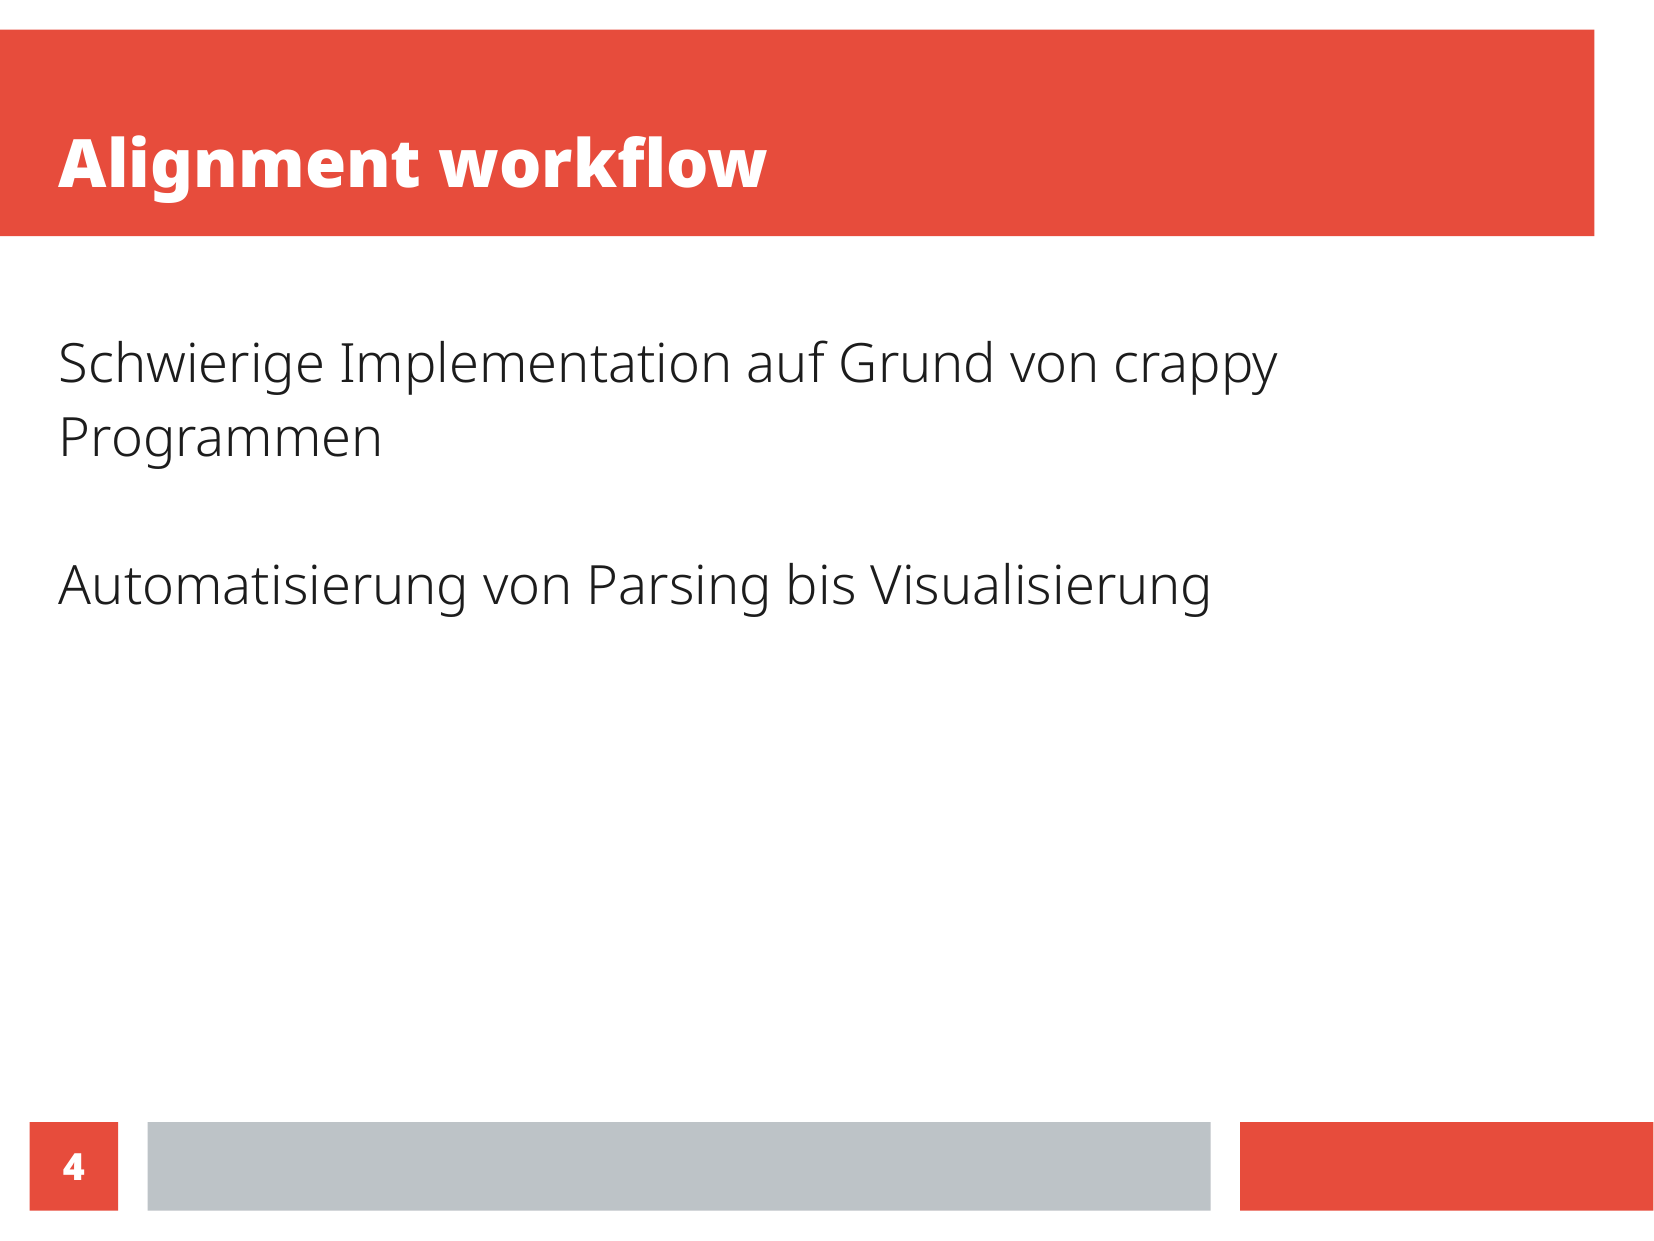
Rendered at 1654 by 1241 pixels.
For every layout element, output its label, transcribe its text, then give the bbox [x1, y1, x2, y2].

subtitle Schwierige Implementation auf Grund von crappy Programmen Automatisierung von Parsing bis Visualisierung [59, 324, 1565, 1093]
title Alignment workflow [59, 59, 1595, 207]
